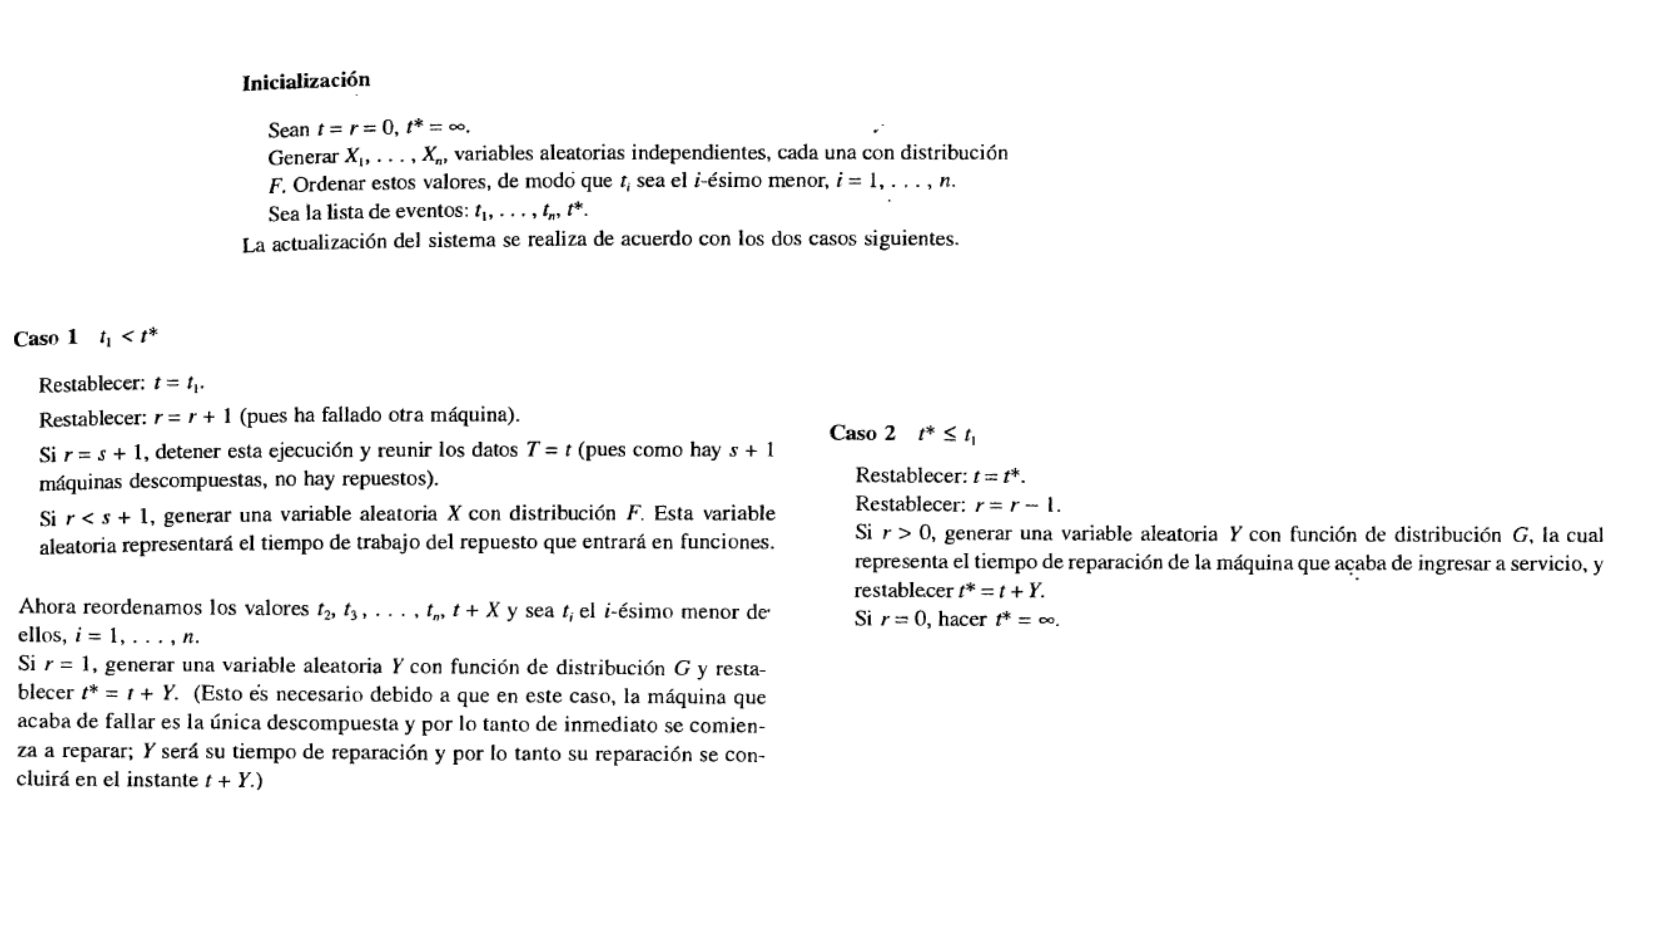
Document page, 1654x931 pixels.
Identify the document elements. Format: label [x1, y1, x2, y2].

picture [6, 414, 1625, 800]
picture [235, 62, 1034, 266]
picture [13, 324, 798, 572]
